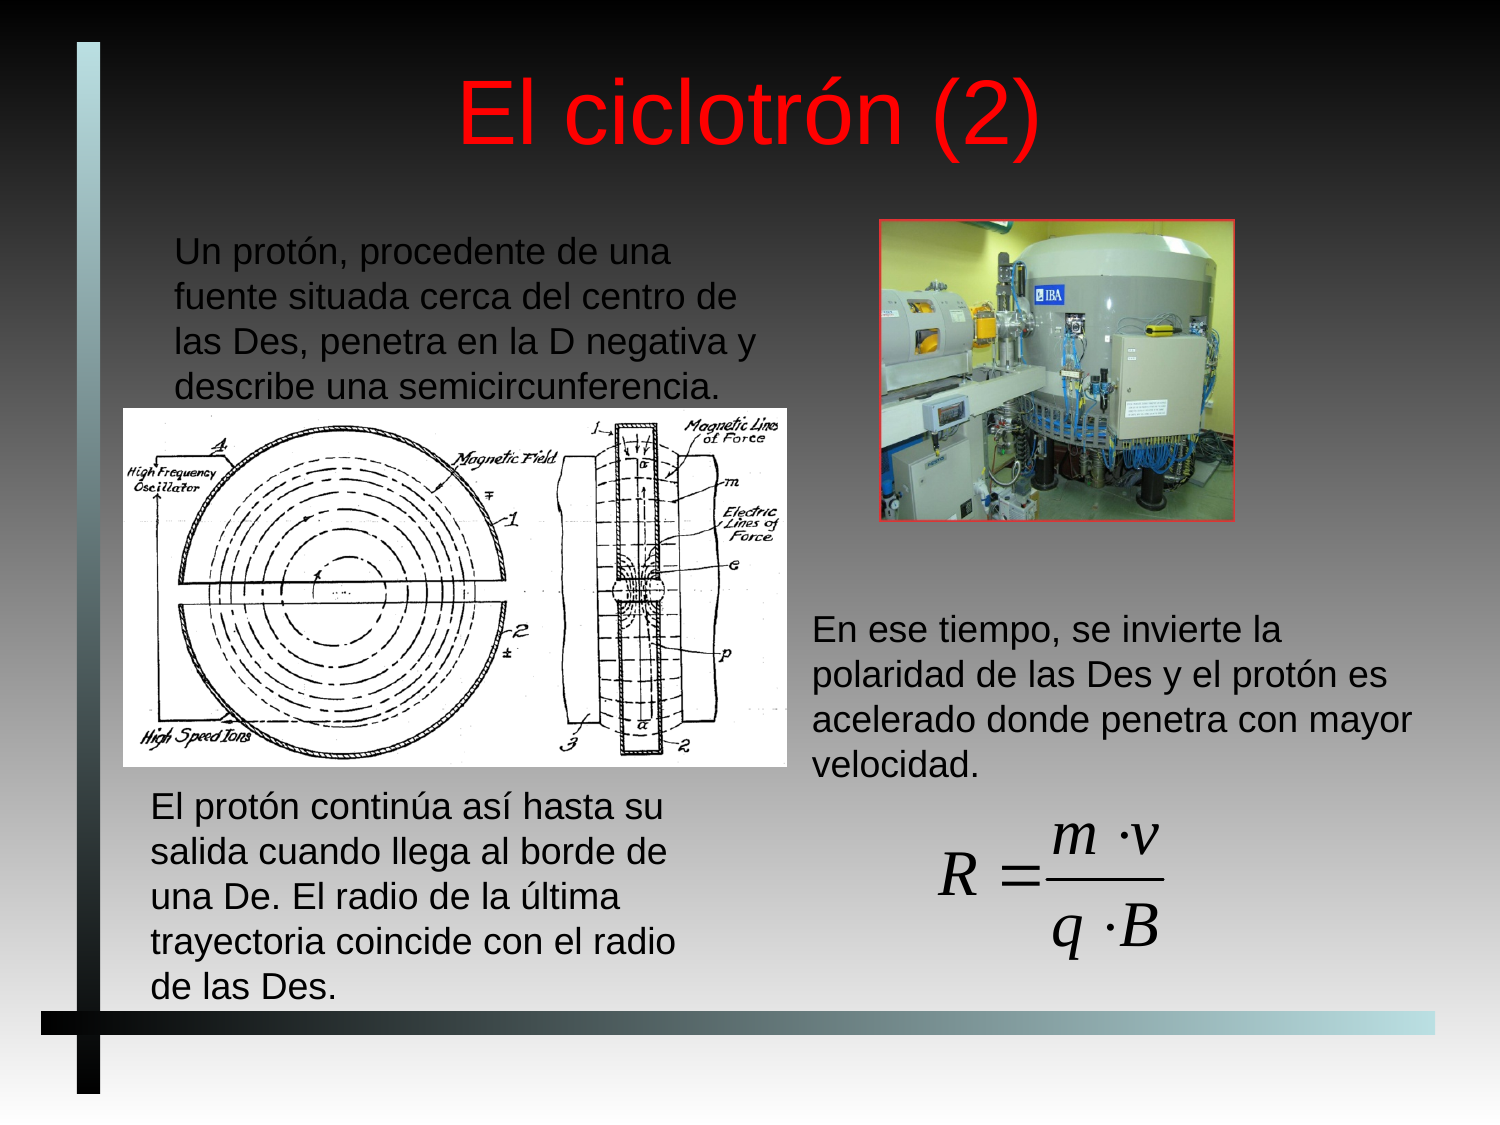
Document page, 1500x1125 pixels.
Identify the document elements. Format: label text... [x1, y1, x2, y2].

chart [927, 793, 1177, 972]
picture [123, 408, 787, 767]
text_box El protón continúa así hasta su salida cuando llega al borde de una De. El radio de la última trayectoria coincide con el radio de las Des. [135, 774, 703, 1015]
picture [879, 219, 1235, 522]
text_box Un protón, procedente de una fuente situada cerca del centro de las Des, penetra en la D negativa y describe una semicircunferencia. [159, 219, 786, 415]
title El ciclotrón (2) [75, 45, 1425, 233]
text_box En ese tiempo, se invierte la polaridad de las Des y el protón es acelerado donde penetra con mayor velocidad. [797, 597, 1435, 793]
